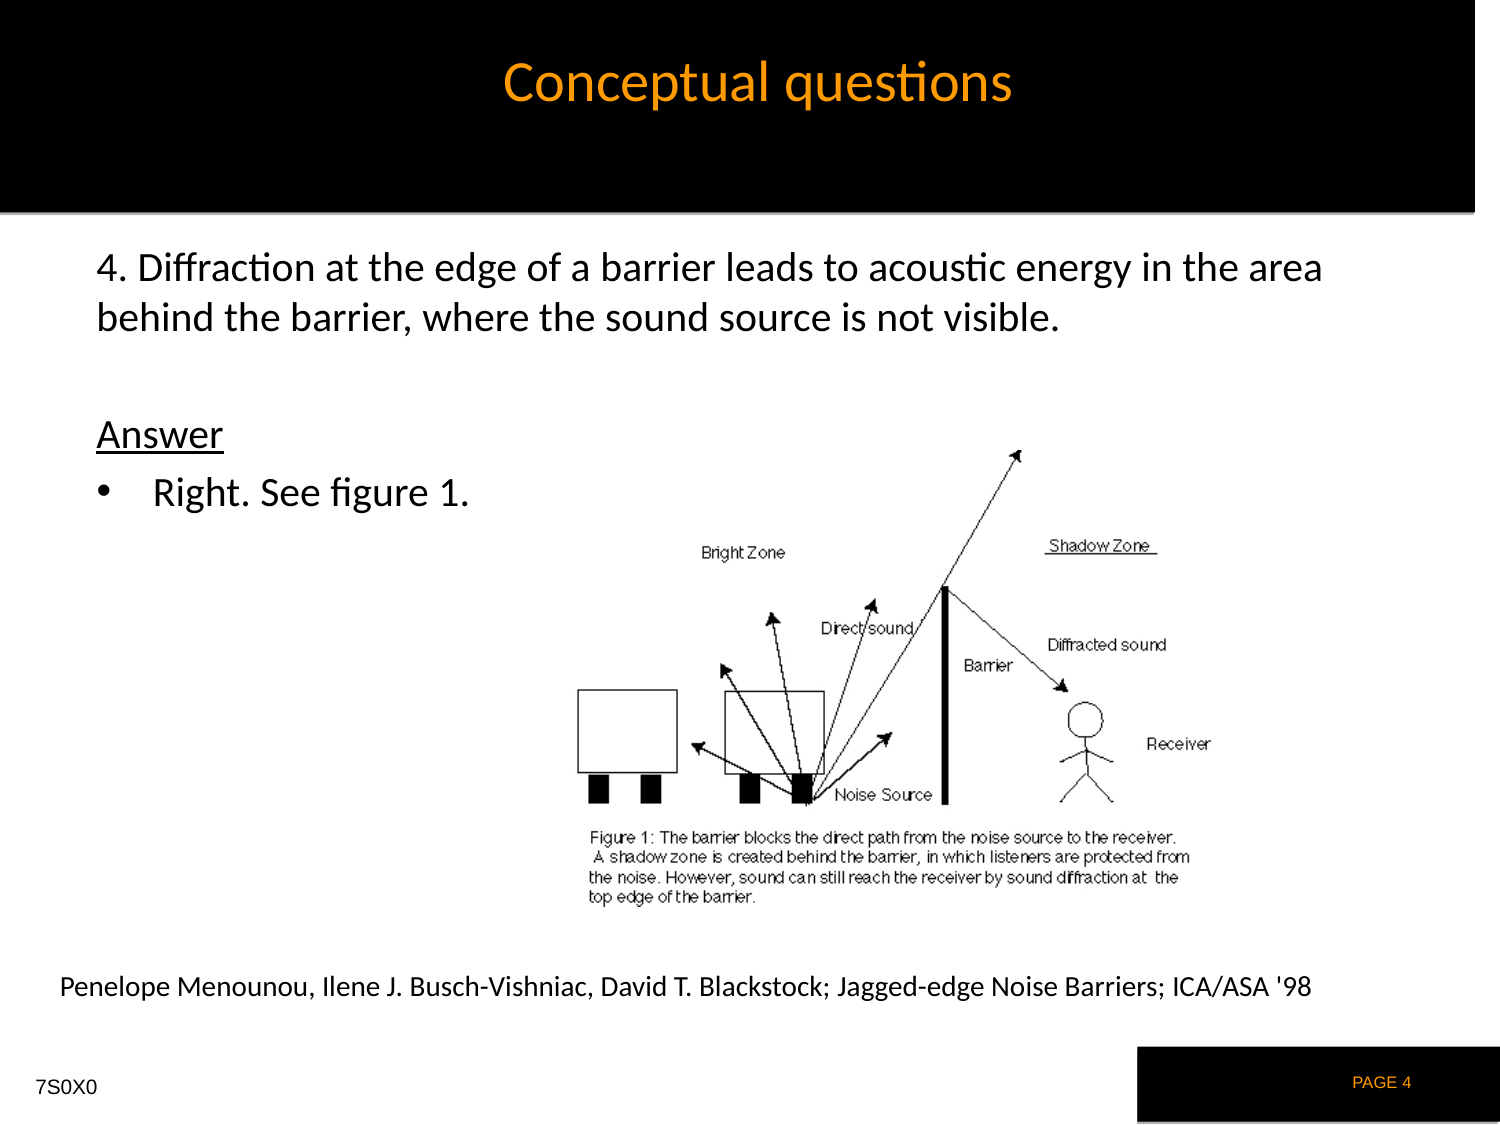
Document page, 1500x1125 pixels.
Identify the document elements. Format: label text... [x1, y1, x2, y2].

text_box [0, 0, 1475, 213]
text_box Penelope Menounou, Ilene J. Busch-Vishniac, David T. Blackstock; Jagged-edge Noise Barriers; ICA/ASA '98 [45, 960, 1381, 1045]
text_box PAGE 4 [1352, 1066, 1453, 1098]
text_box 7S0X0 [35, 1070, 626, 1102]
list 4. Diffraction at the edge of a barrier leads to acoustic energy in the area behind the barrier, where the sound source is not visible. Answer Right. See figure 1. [81, 232, 1394, 736]
title Conceptual questions [100, 35, 1417, 187]
text_box [1137, 1046, 1500, 1122]
picture [524, 450, 1273, 907]
